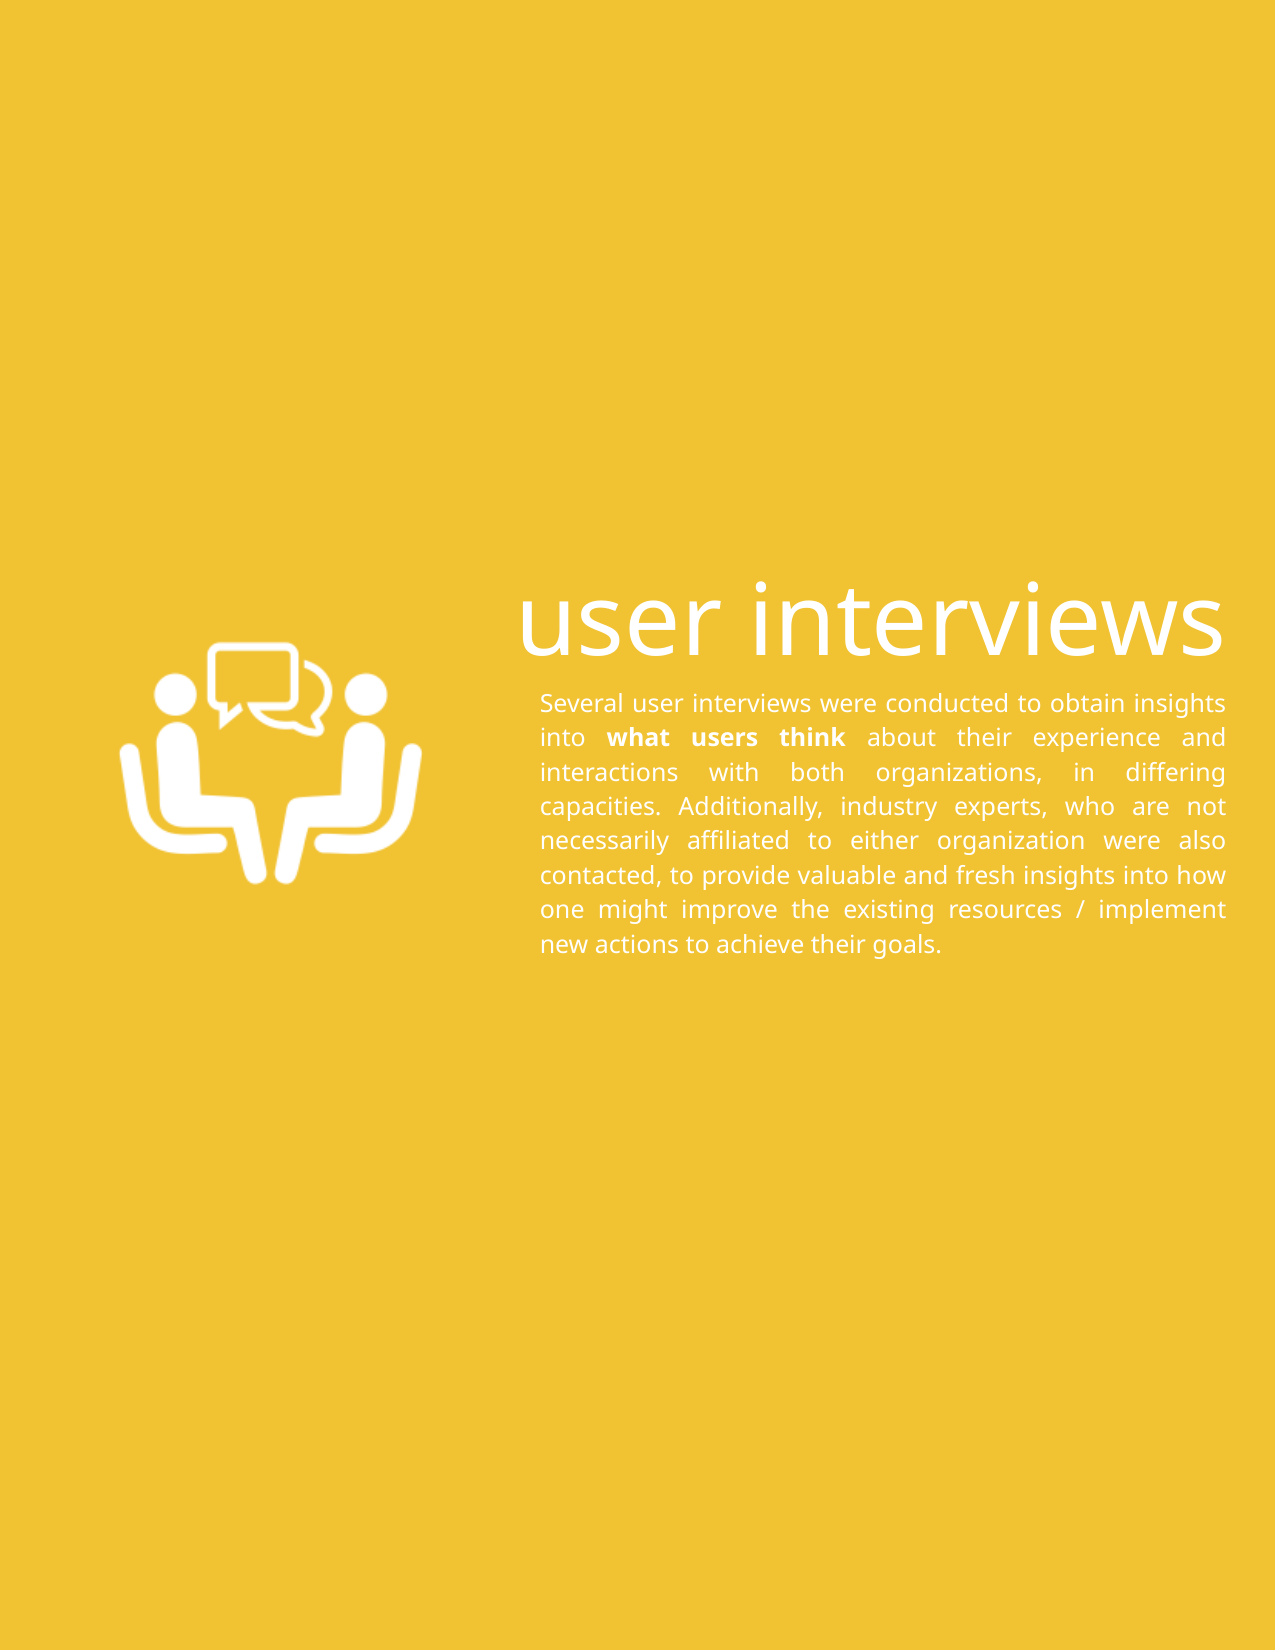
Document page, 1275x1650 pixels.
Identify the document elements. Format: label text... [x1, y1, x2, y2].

picture [117, 610, 425, 918]
subtitle user interviews [54, 522, 1243, 689]
text_box Several user interviews were conducted to obtain insights into what users think about their experience and interactions with both organizations, in differing capacities. Additionally, industry experts, who are not necessarily affiliated to either organization were also contacted, to provide valuable and fresh insights into how one might improve the existing resources / implement new actions to achieve their goals. [524, 689, 1243, 975]
